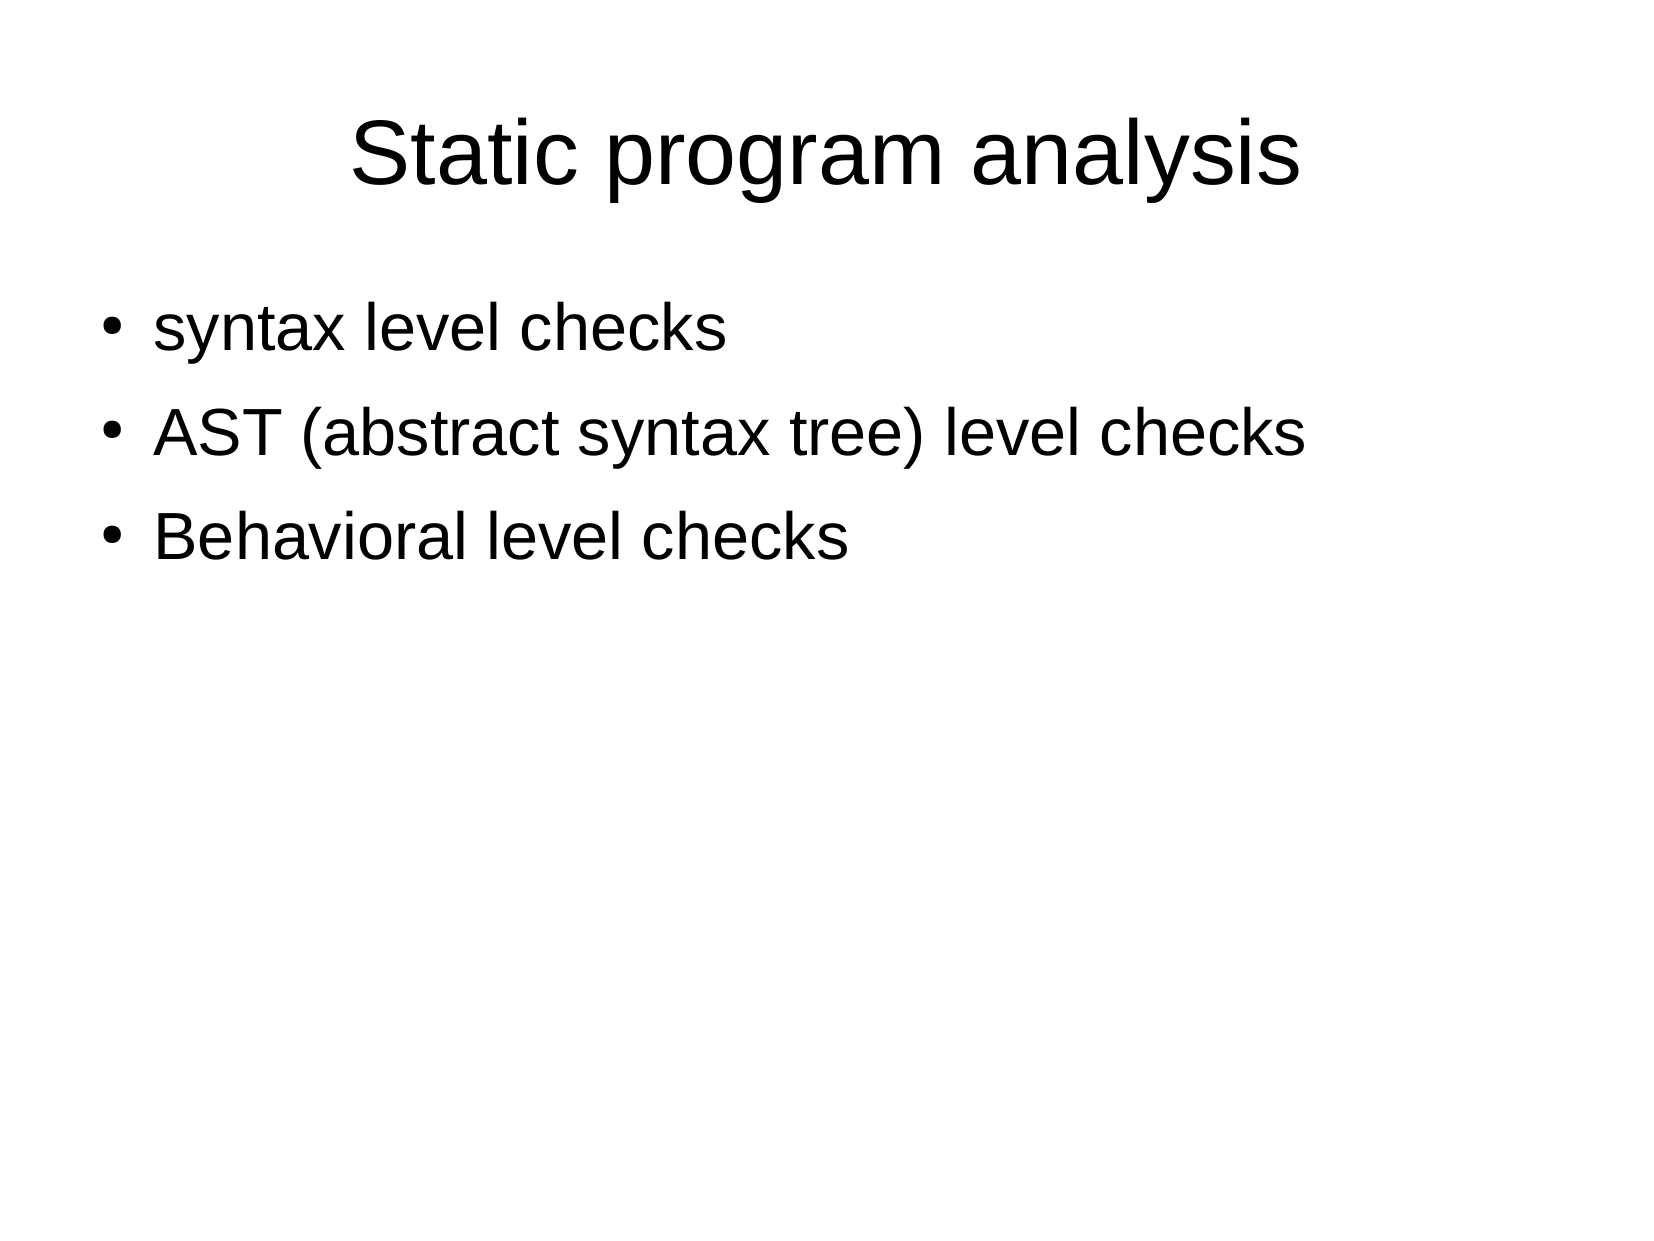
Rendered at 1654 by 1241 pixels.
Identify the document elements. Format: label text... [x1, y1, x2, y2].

list syntax level checks AST (abstract syntax tree) level checks Behavioral level checks [82, 290, 1571, 1010]
title Static program analysis [82, 49, 1571, 257]
